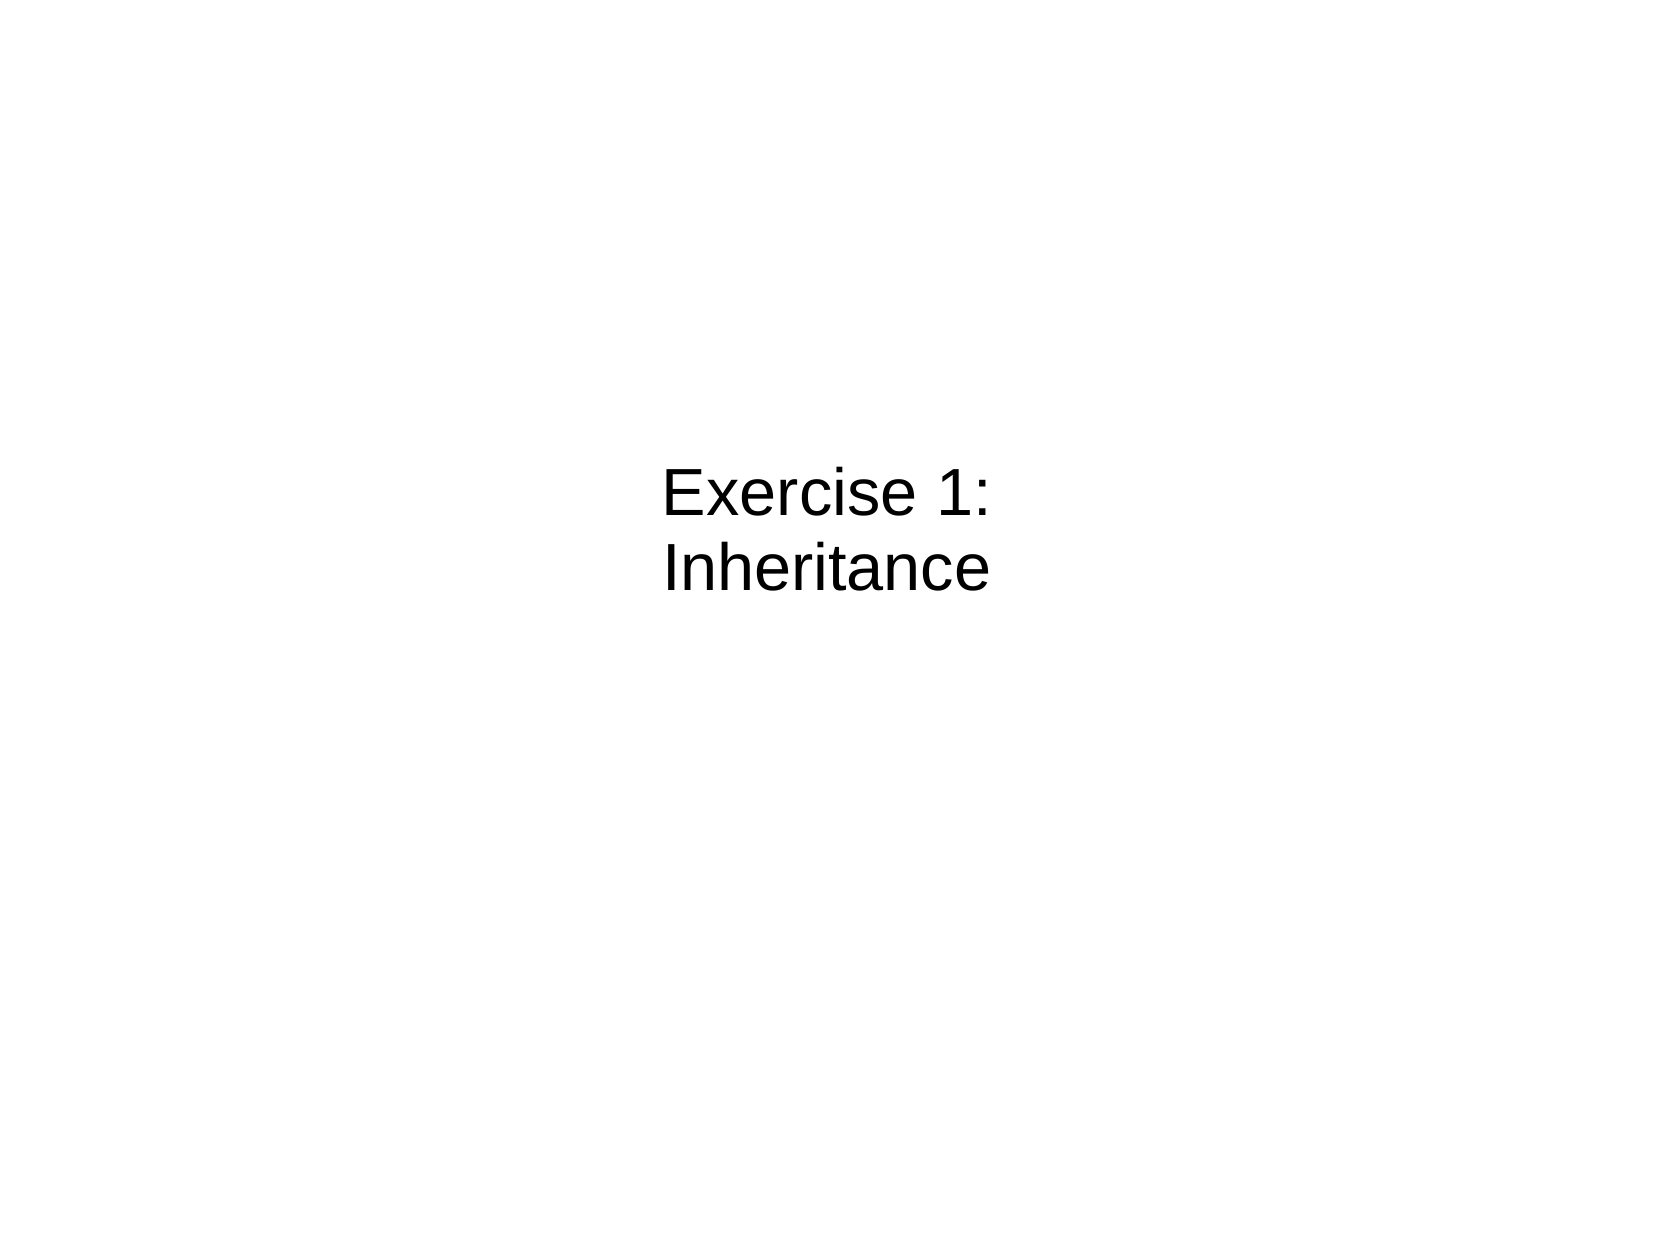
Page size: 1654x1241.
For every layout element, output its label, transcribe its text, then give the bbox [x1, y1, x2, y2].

subtitle Exercise 1: Inheritance [82, 49, 1571, 1010]
